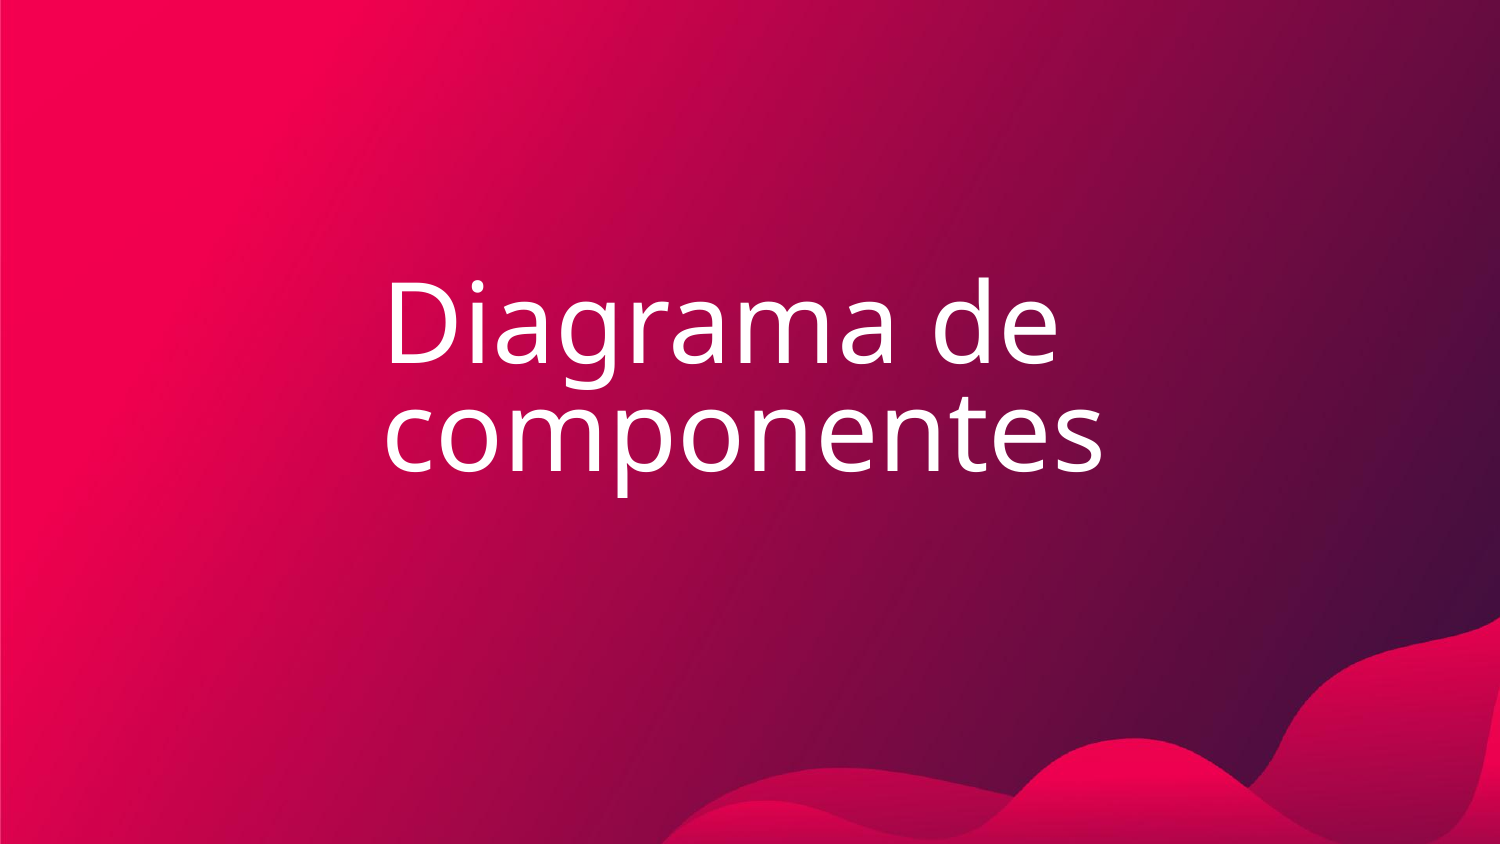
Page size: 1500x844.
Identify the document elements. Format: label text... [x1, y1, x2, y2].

picture [0, 0, 1500, 844]
text_box Diagrama de componentes [627, 418, 661, 464]
text_box Diagrama de componentes [366, 262, 1161, 481]
